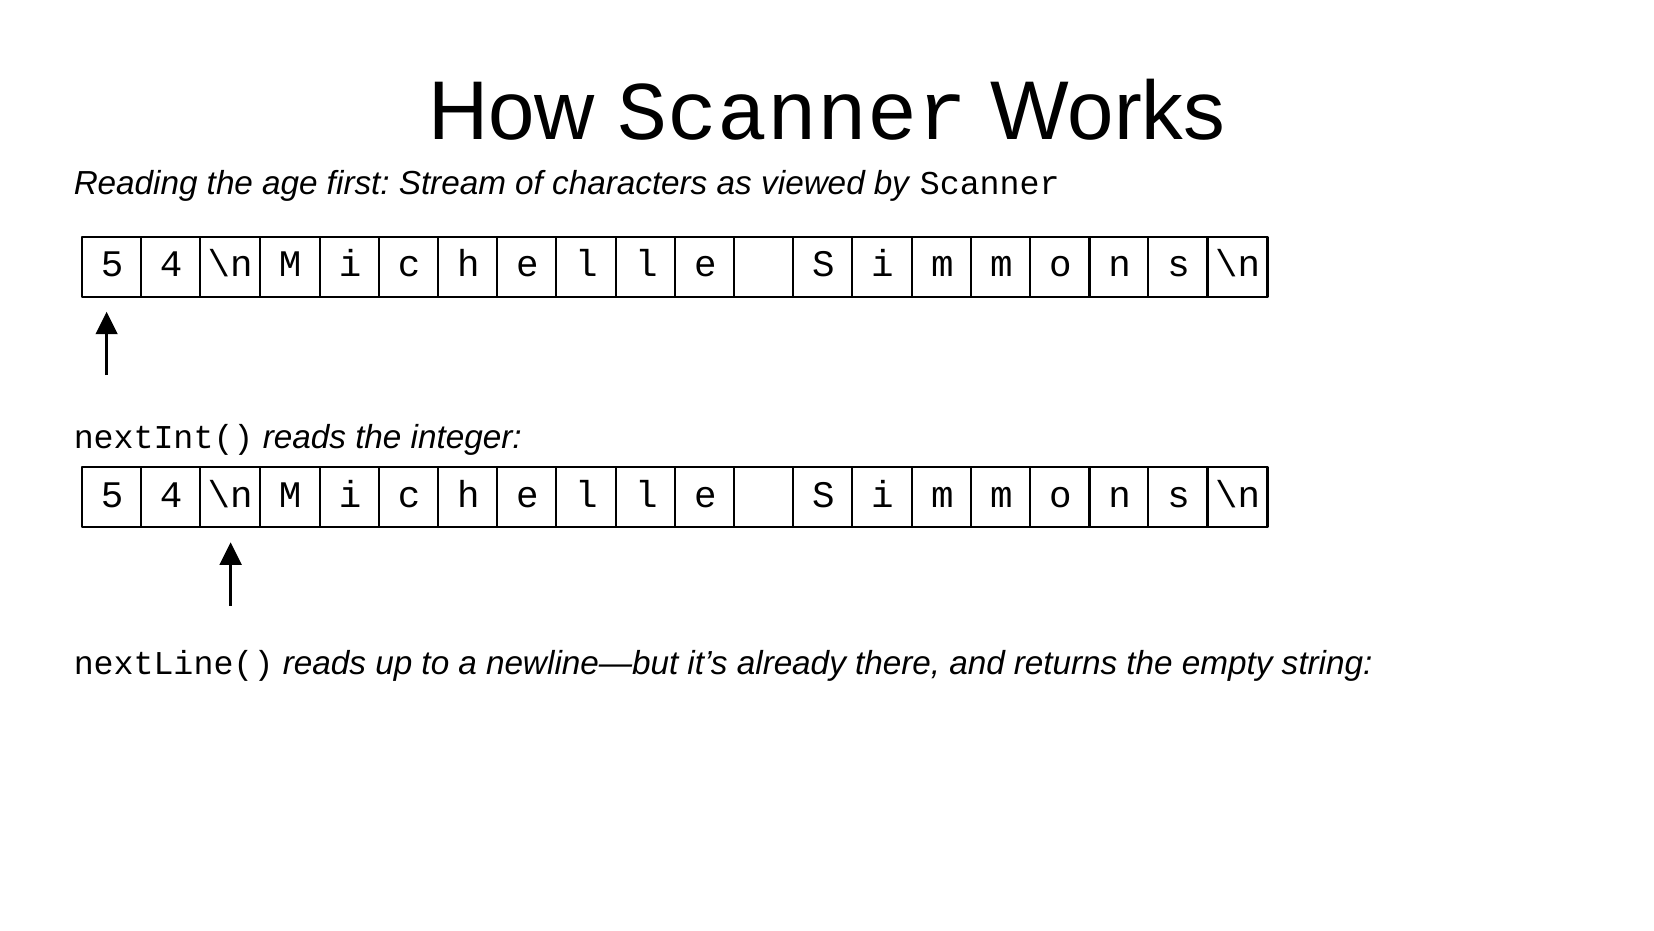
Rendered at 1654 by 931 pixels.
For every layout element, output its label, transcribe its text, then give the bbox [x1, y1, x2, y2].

text_box h [438, 467, 497, 528]
text_box 5 [82, 467, 141, 528]
text_box o [1030, 467, 1089, 528]
text_box M [261, 467, 320, 528]
text_box m [971, 467, 1030, 528]
text_box 5 [82, 236, 141, 297]
text_box h [438, 236, 497, 297]
text_box c [379, 467, 438, 528]
text_box n [1089, 467, 1148, 528]
text_box [734, 467, 793, 528]
text_box S [793, 236, 852, 297]
text_box e [497, 467, 556, 528]
text_box m [912, 467, 971, 528]
text_box [734, 236, 793, 297]
text_box i [320, 236, 379, 297]
text_box i [852, 236, 912, 297]
title How Scanner Works [82, 37, 1571, 193]
text_box 4 [141, 236, 200, 297]
text_box n [1089, 236, 1148, 297]
text_box l [556, 236, 616, 297]
text_box s [1148, 236, 1207, 297]
text_box m [971, 236, 1030, 297]
text_box l [556, 467, 616, 528]
text_box \n [1207, 236, 1268, 297]
text_box i [852, 467, 912, 528]
text_box l [616, 467, 675, 528]
text_box M [261, 236, 320, 297]
text_box nextInt() reads the integer: [59, 411, 537, 467]
text_box o [1030, 236, 1089, 297]
text_box nextLine() reads up to a newline—but it’s already there, and returns the empty string: [59, 636, 1390, 692]
text_box e [675, 236, 734, 297]
text_box \n [200, 467, 261, 528]
text_box e [497, 236, 556, 297]
text_box c [379, 236, 438, 297]
text_box l [616, 236, 675, 297]
text_box \n [200, 236, 261, 297]
text_box \n [1207, 467, 1268, 528]
text_box e [675, 467, 734, 528]
text_box 4 [141, 467, 200, 528]
text_box m [912, 236, 971, 297]
text_box Reading the age first: Stream of characters as viewed by Scanner [59, 156, 1075, 212]
text_box S [793, 467, 852, 528]
text_box s [1148, 467, 1207, 528]
text_box i [320, 467, 379, 528]
